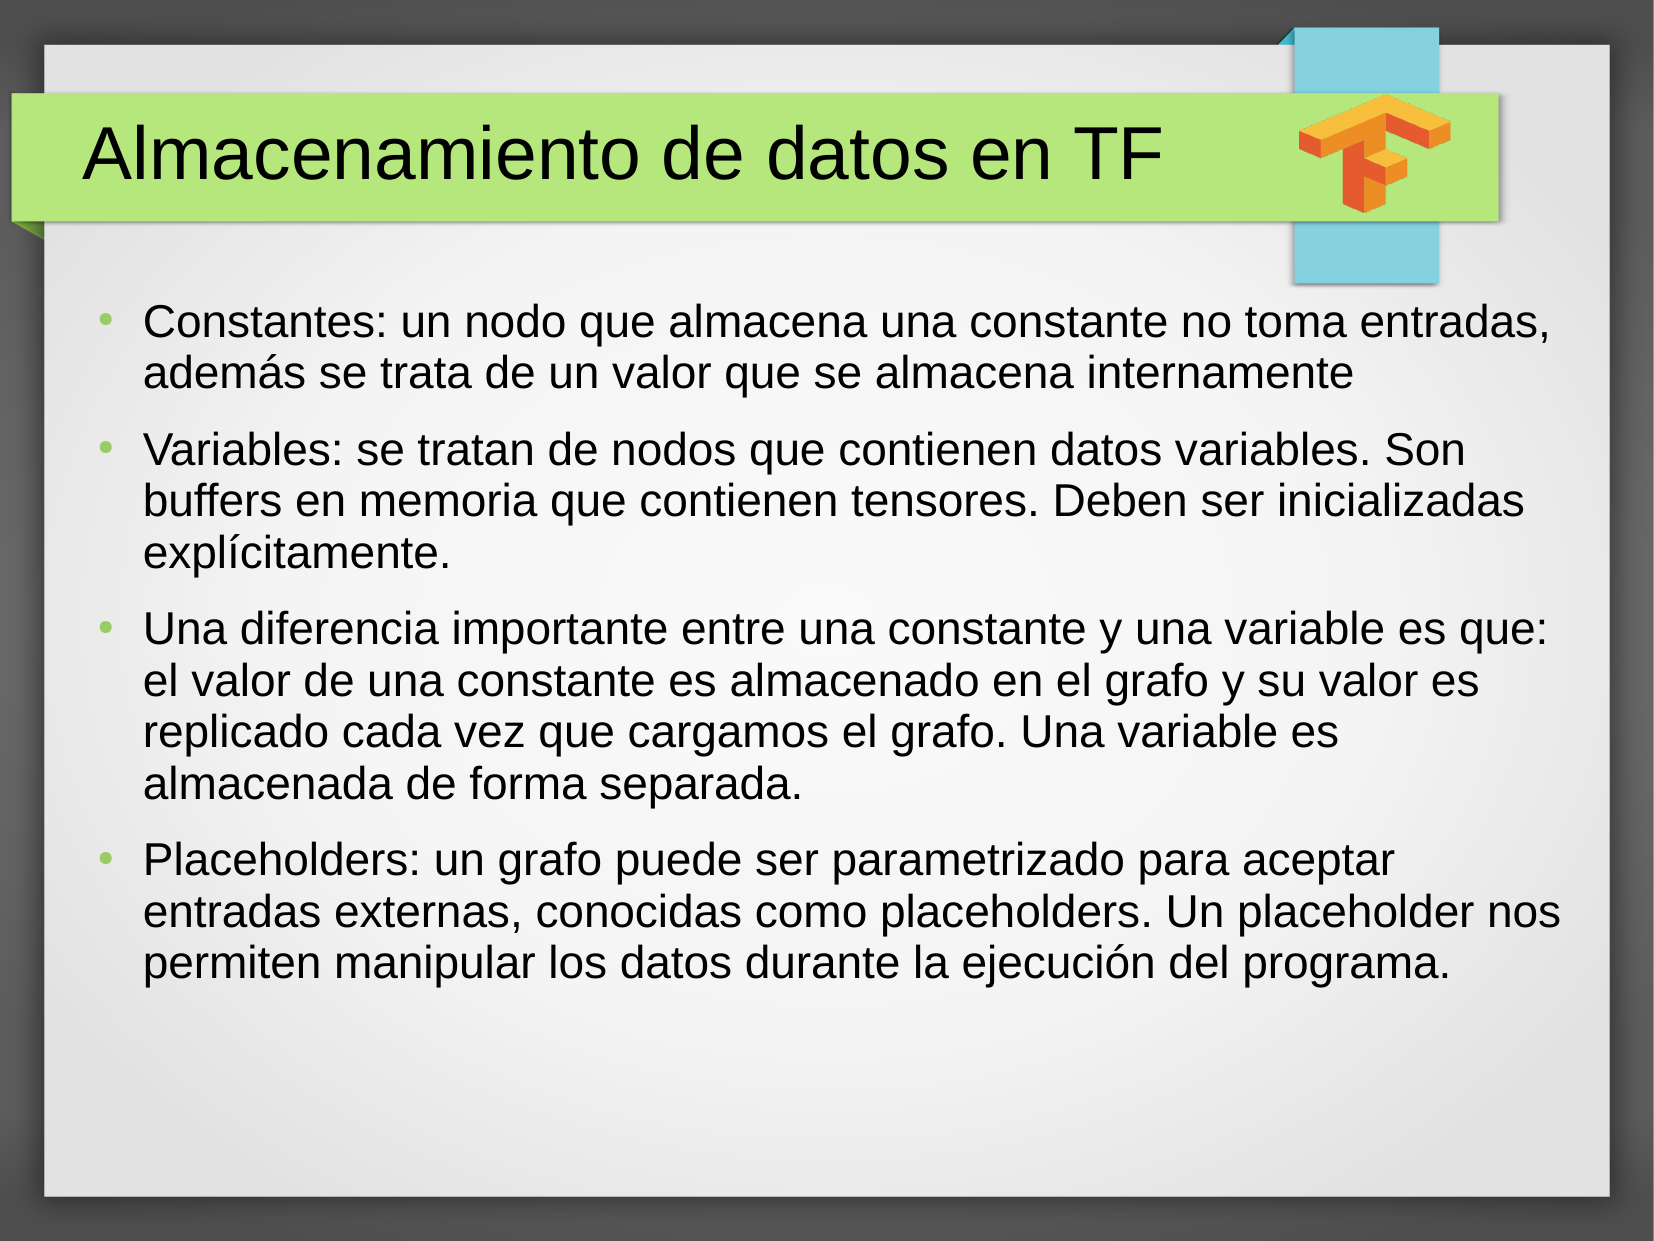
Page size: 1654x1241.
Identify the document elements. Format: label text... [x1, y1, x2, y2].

picture [0, 0, 1654, 1241]
title Almacenamiento de datos en TF [82, 94, 1264, 213]
list Constantes: un nodo que almacena una constante no toma entradas, además se trata de un valor que se almacena internamente Variables: se tratan de nodos que contienen datos variables. Son buffers en memoria que contienen tensores. Deben ser inicializadas explícitamente. Una diferencia importante entre una constante y una variable es que: el valor de una constante es almacenado en el grafo y su valor es replicado cada vez que cargamos el grafo. Una variable es almacenada de forma separada. Placeholders: un grafo puede ser parametrizado para aceptar entradas externas, conocidas como placeholders. Un placeholder nos permiten manipular los datos durante la ejecución del programa. [82, 295, 1571, 1015]
